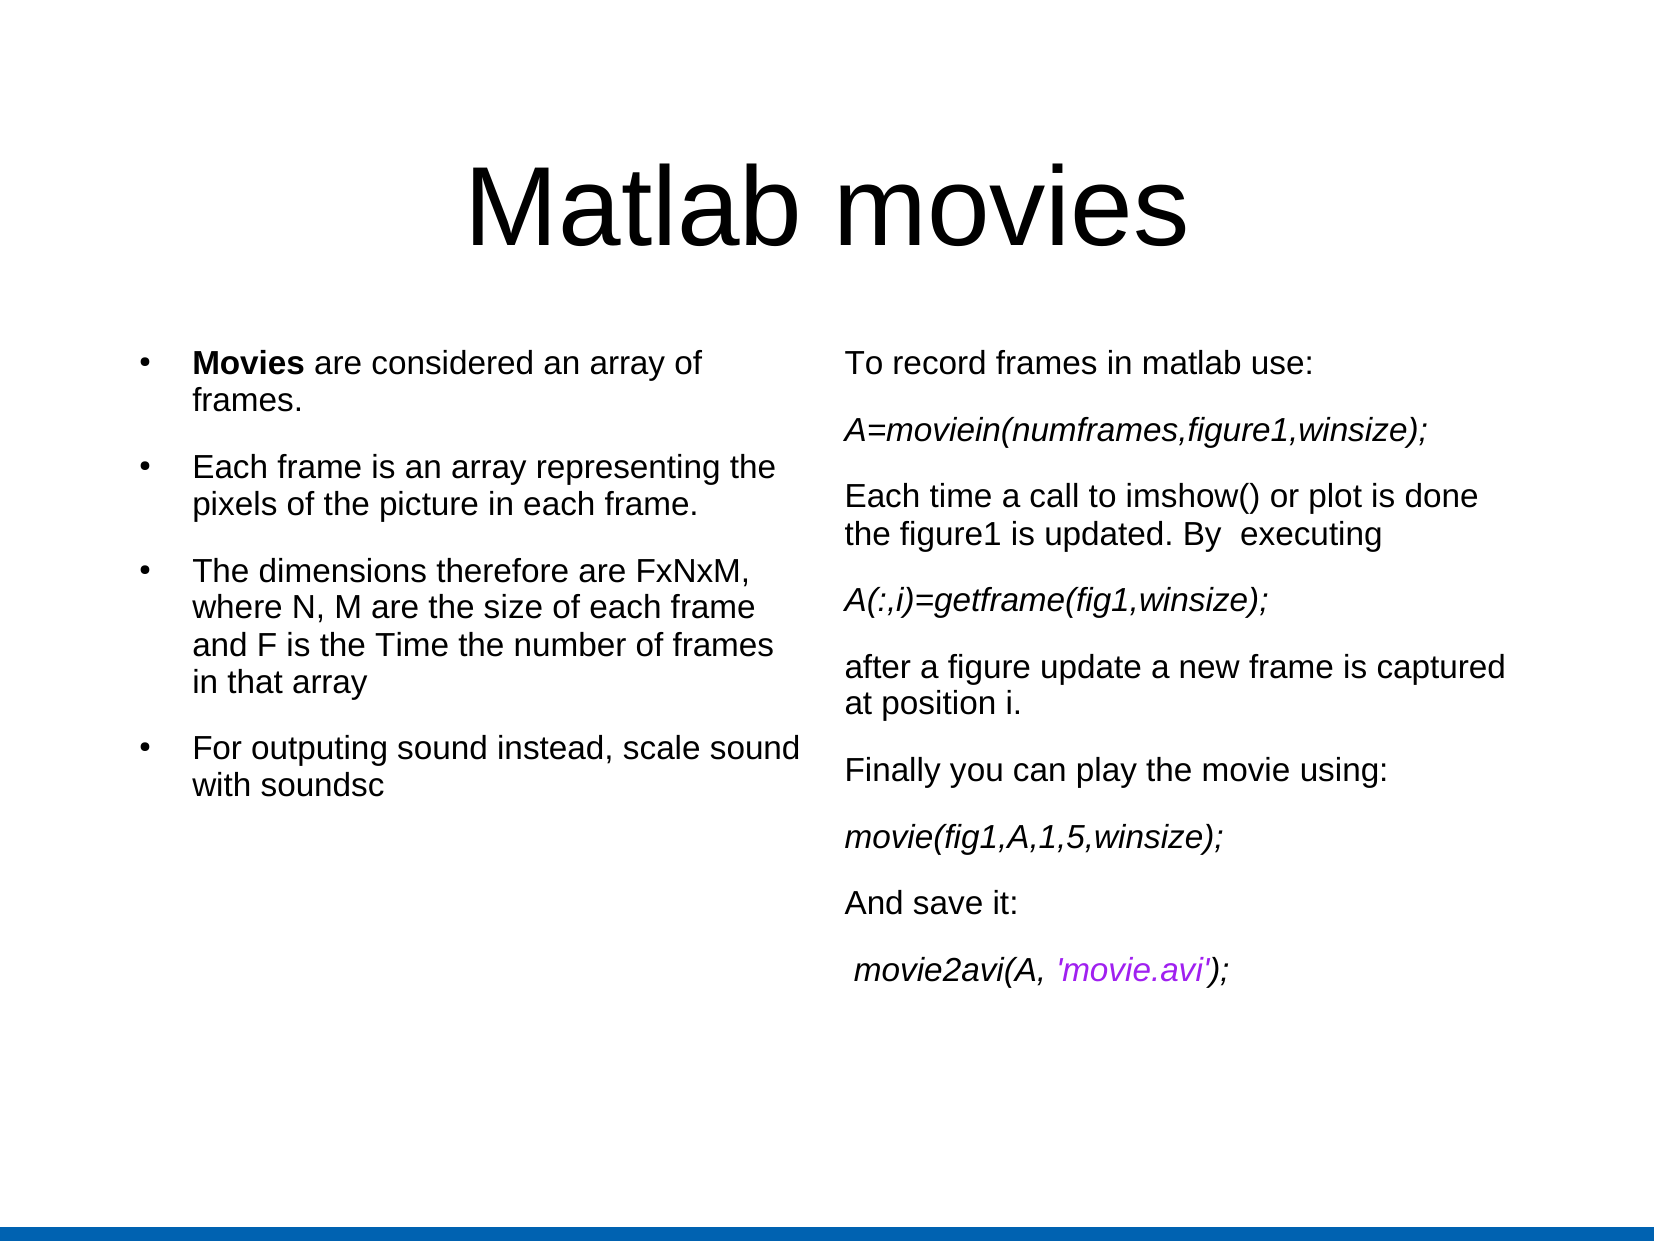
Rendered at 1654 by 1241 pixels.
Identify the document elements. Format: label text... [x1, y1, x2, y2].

list To record frames in matlab use: A=moviein(numframes,figure1,winsize); Each time a call to imshow() or plot is done the figure1 is updated. By executing A(:,i)=getframe(fig1,winsize); after a figure update a new frame is captured at position i. Finally you can play the movie using: movie(fig1,A,1,5,winsize); And save it: movie2avi(A, 'movie.avi'); [844, 344, 1534, 1127]
list Movies are considered an array of frames. Each frame is an array representing the pixels of the picture in each frame. The dimensions therefore are FxNxM, where N, M are the size of each frame and F is the Time the number of frames in that array For outputing sound instead, scale sound with soundsc [121, 344, 811, 1127]
title Matlab movies [121, 102, 1533, 311]
